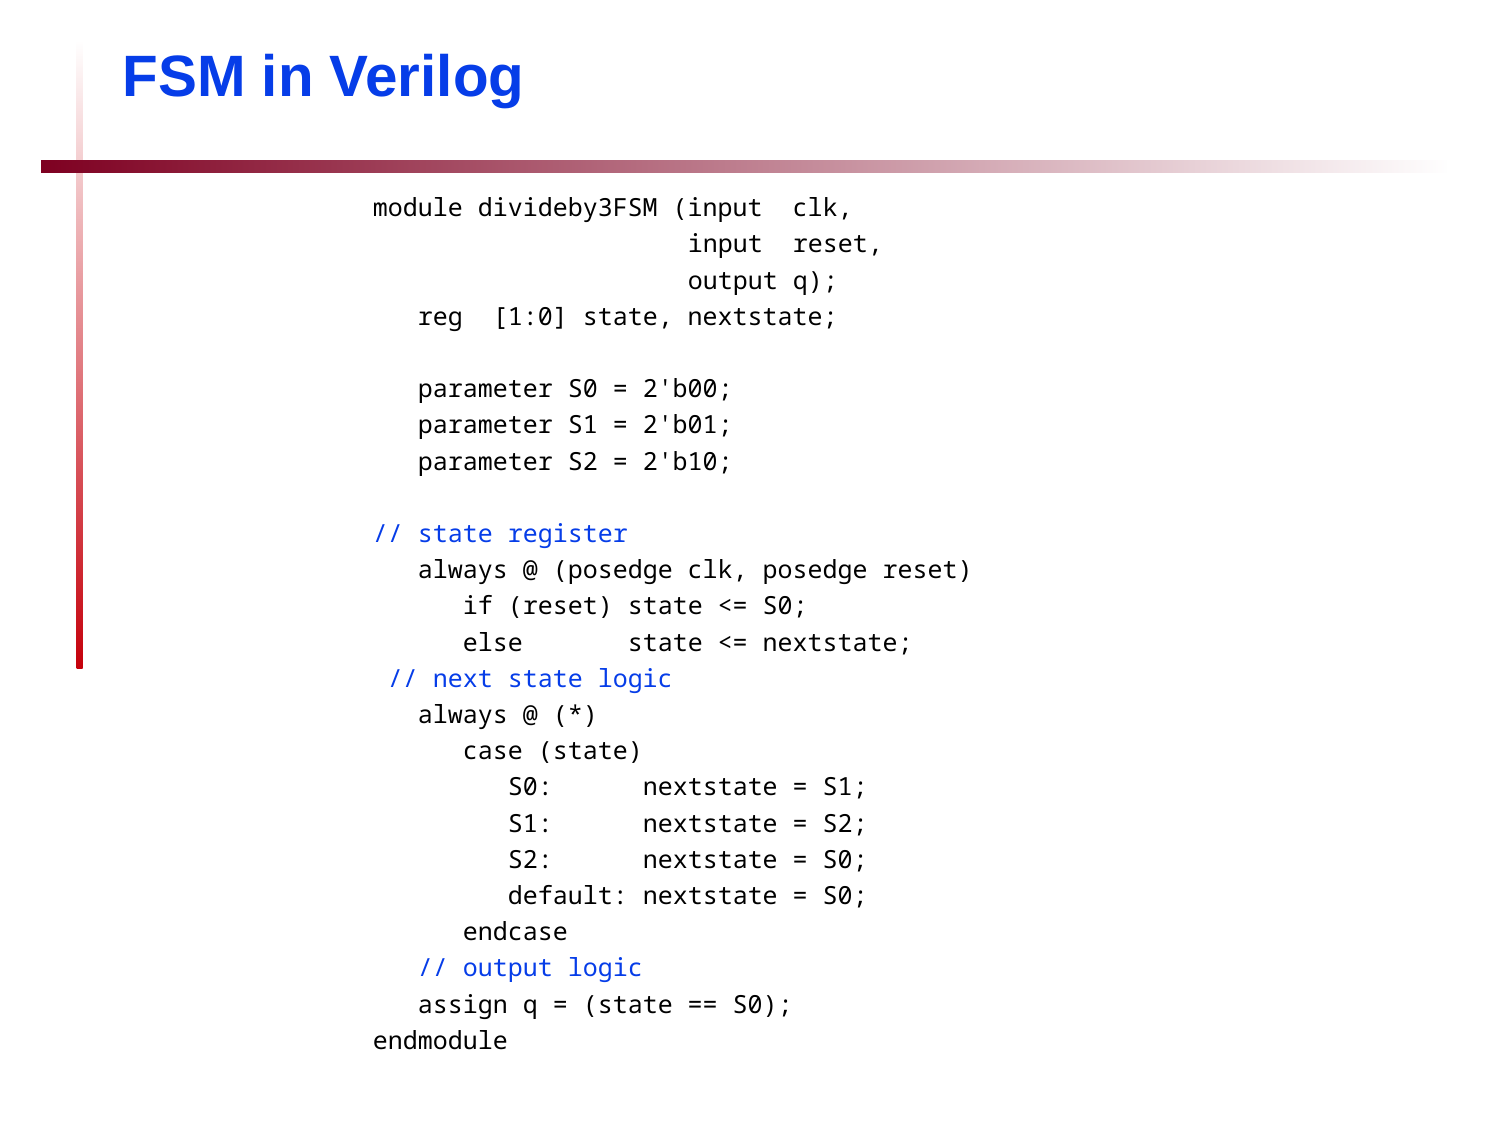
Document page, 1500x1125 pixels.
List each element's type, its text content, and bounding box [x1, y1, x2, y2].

list module divideby3FSM (input clk, input reset, output q); reg [1:0] state, nextstate; parameter S0 = 2'b00; parameter S1 = 2'b01; parameter S2 = 2'b10; // state register always @ (posedge clk, posedge reset) if (reset) state <= S0; else state <= nextstate; // next state logic always @ (*) case (state) S0: nextstate = S1; S1: nextstate = S2; S2: nextstate = S0; default: nextstate = S0; endcase // output logic assign q = (state == S0); endmodule [362, 187, 1225, 1059]
title FSM in Verilog [112, 43, 1400, 240]
